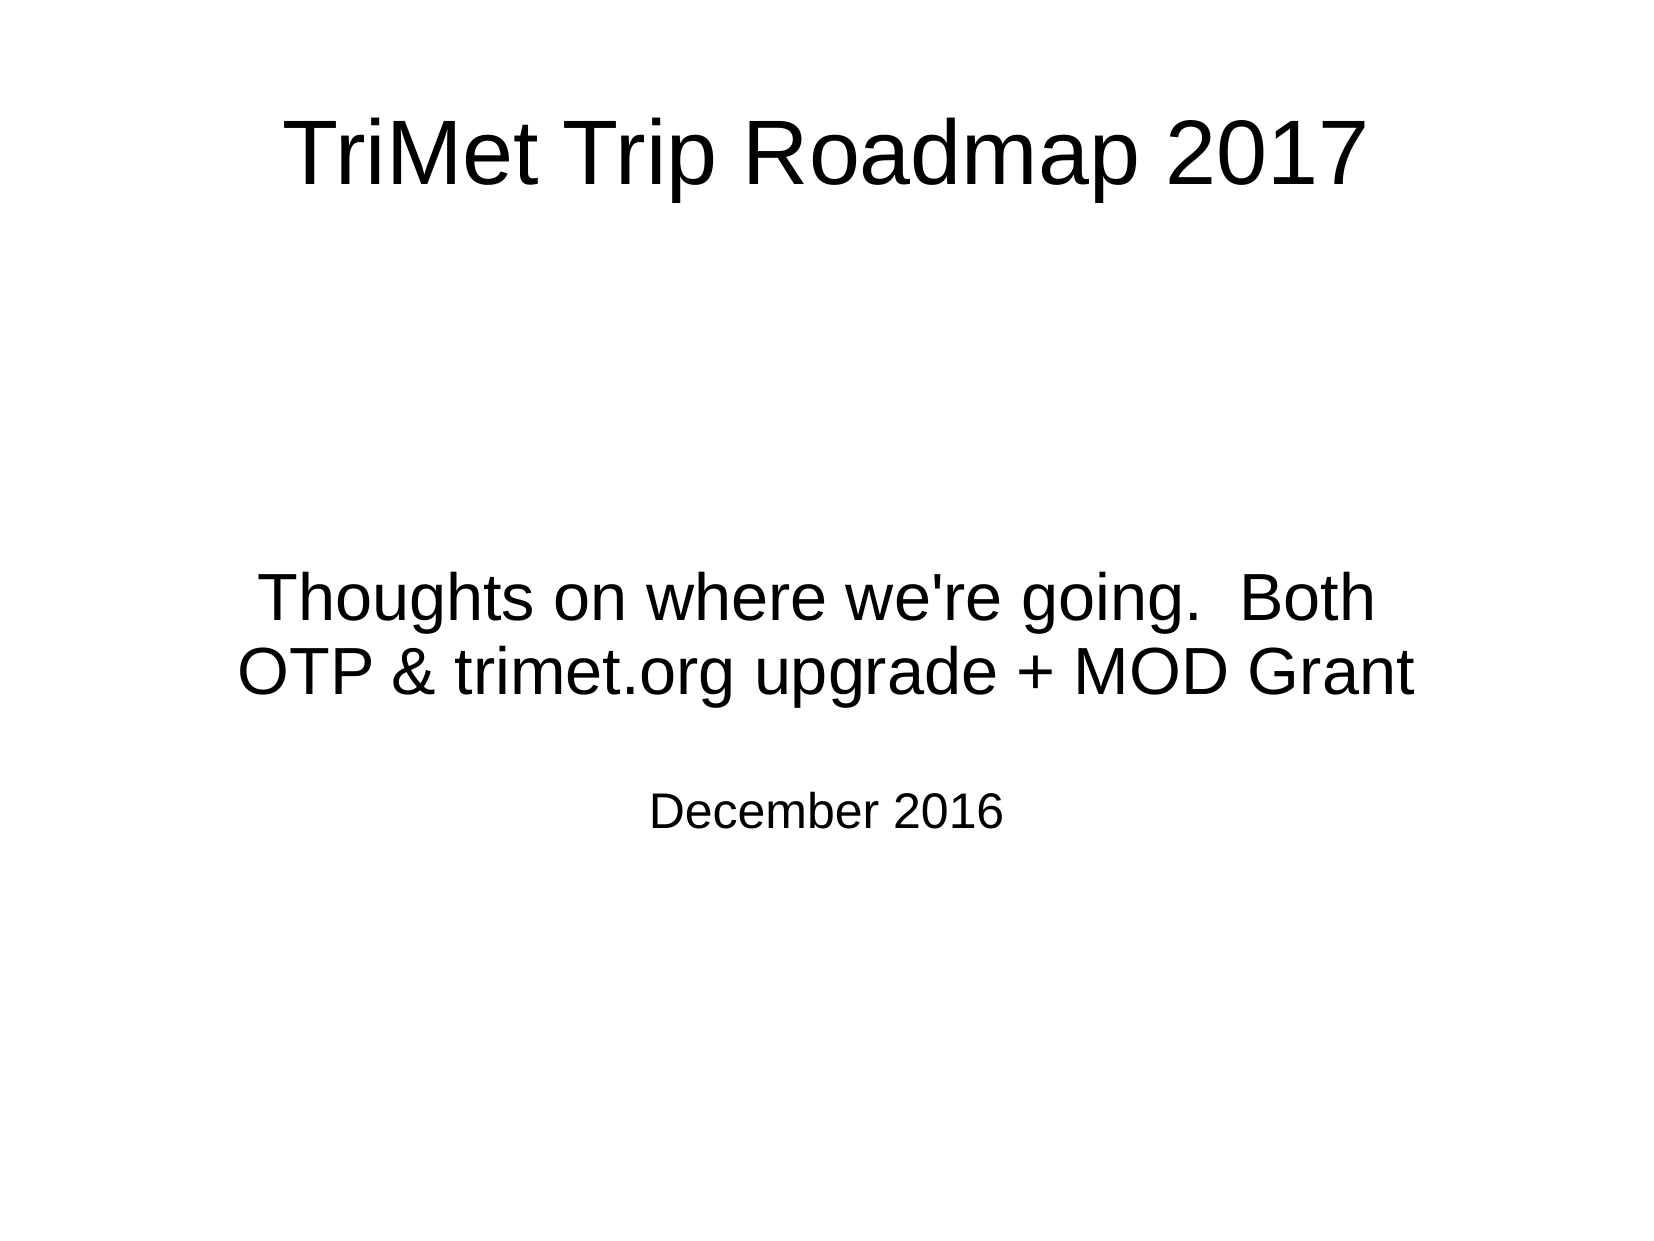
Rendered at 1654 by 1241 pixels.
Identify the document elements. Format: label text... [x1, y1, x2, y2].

title TriMet Trip Roadmap 2017 [82, 49, 1571, 257]
subtitle Thoughts on where we're going. Both OTP & trimet.org upgrade + MOD Grant December 2016 [82, 290, 1571, 1109]
